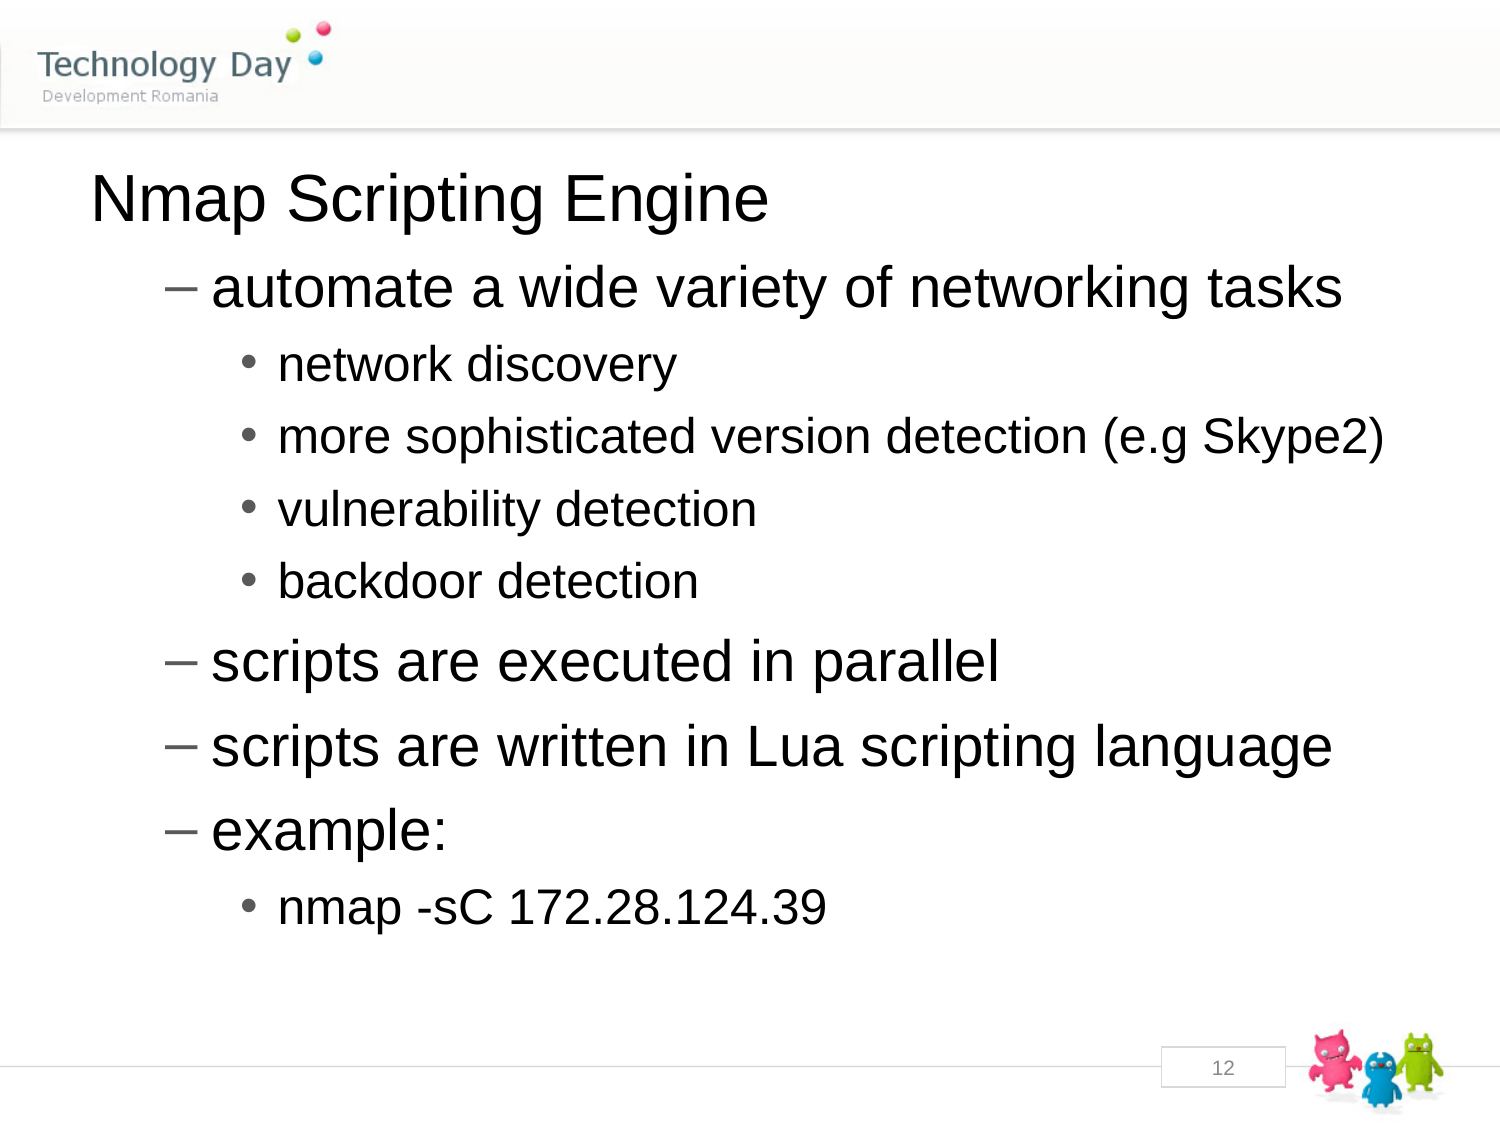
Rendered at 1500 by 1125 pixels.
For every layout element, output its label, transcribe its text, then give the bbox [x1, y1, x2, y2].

list Nmap Scripting Engine automate a wide variety of networking tasks network discovery more sophisticated version detection (e.g Skype2) vulnerability detection backdoor detection scripts are executed in parallel scripts are written in Lua scripting language example: nmap -sC 172.28.124.39 [75, 147, 1426, 943]
picture [0, 0, 1500, 141]
picture [0, 1012, 1500, 1125]
